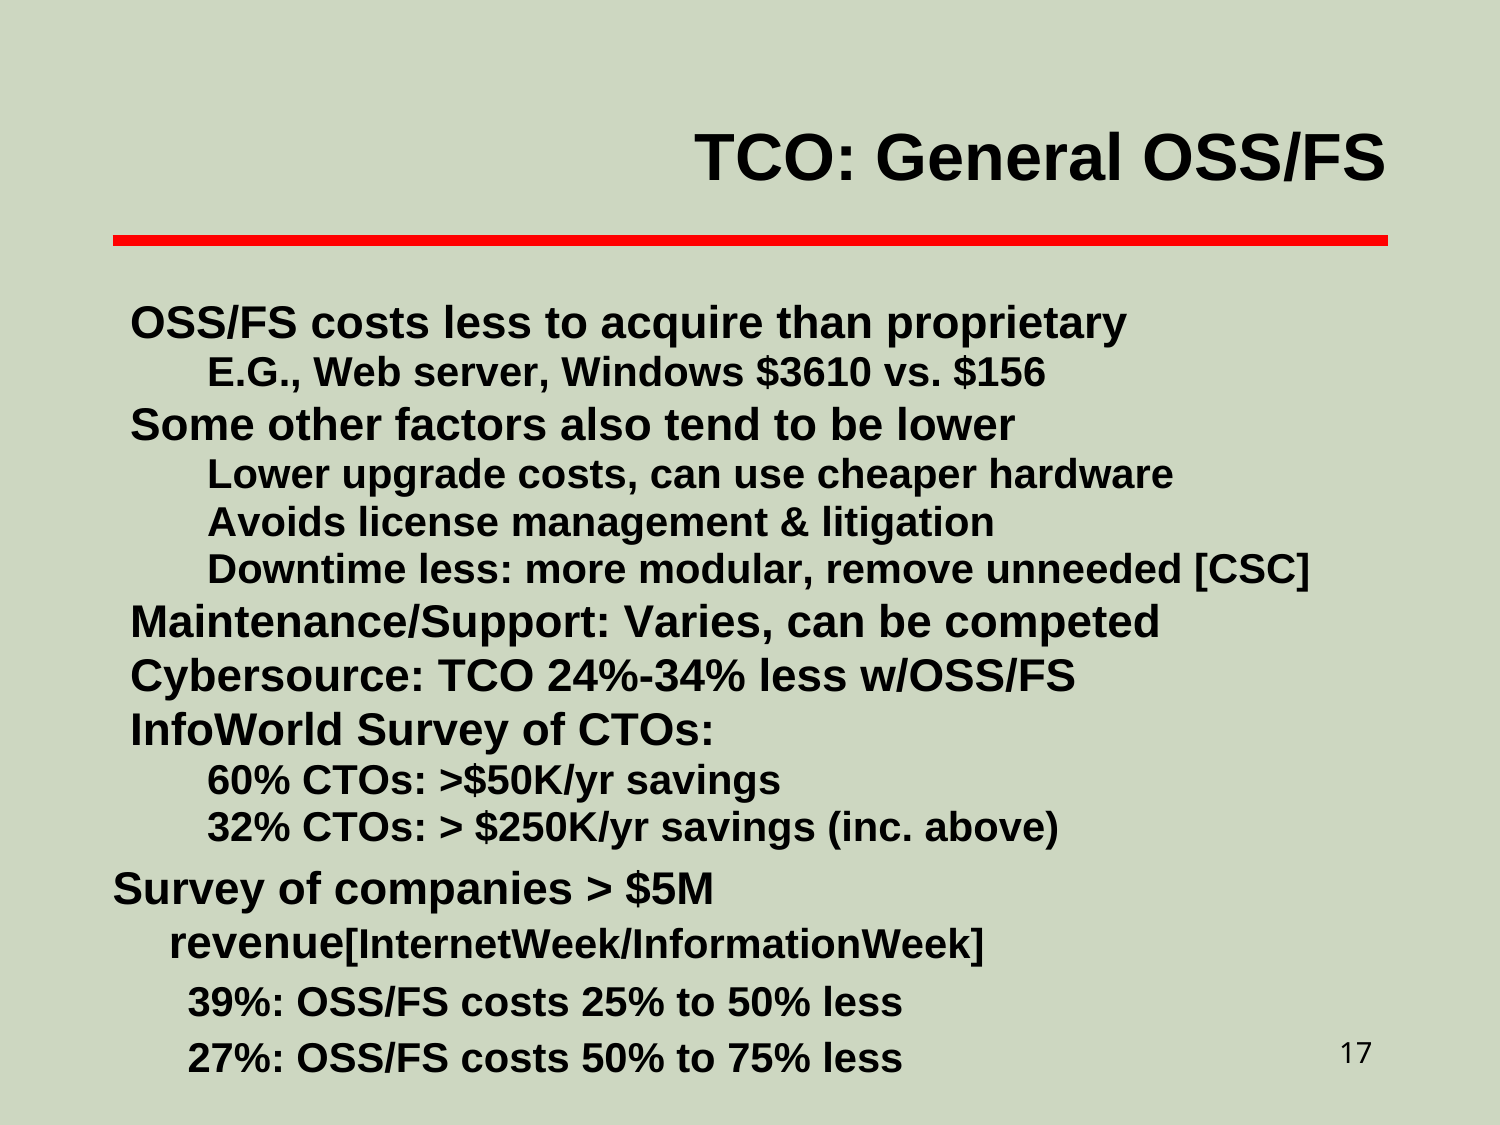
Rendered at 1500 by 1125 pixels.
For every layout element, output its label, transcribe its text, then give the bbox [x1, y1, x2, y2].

title TCO: General OSS/FS [337, 85, 1388, 224]
list OSS/FS costs less to acquire than proprietary E.G., Web server, Windows $3610 vs. $156 Some other factors also tend to be lower Lower upgrade costs, can use cheaper hardware Avoids license management & litigation Downtime less: more modular, remove unneeded [CSC] Maintenance/Support: Varies, can be competed Cybersource: TCO 24%-34% less w/OSS/FS InfoWorld Survey of CTOs: 60% CTOs: >$50K/yr savings 32% CTOs: > $250K/yr savings (inc. above) Survey of companies > $5M revenue[InternetWeek/InformationWeek] 39%: OSS/FS costs 25% to 50% less 27%: OSS/FS costs 50% to 75% less [112, 299, 1388, 1095]
